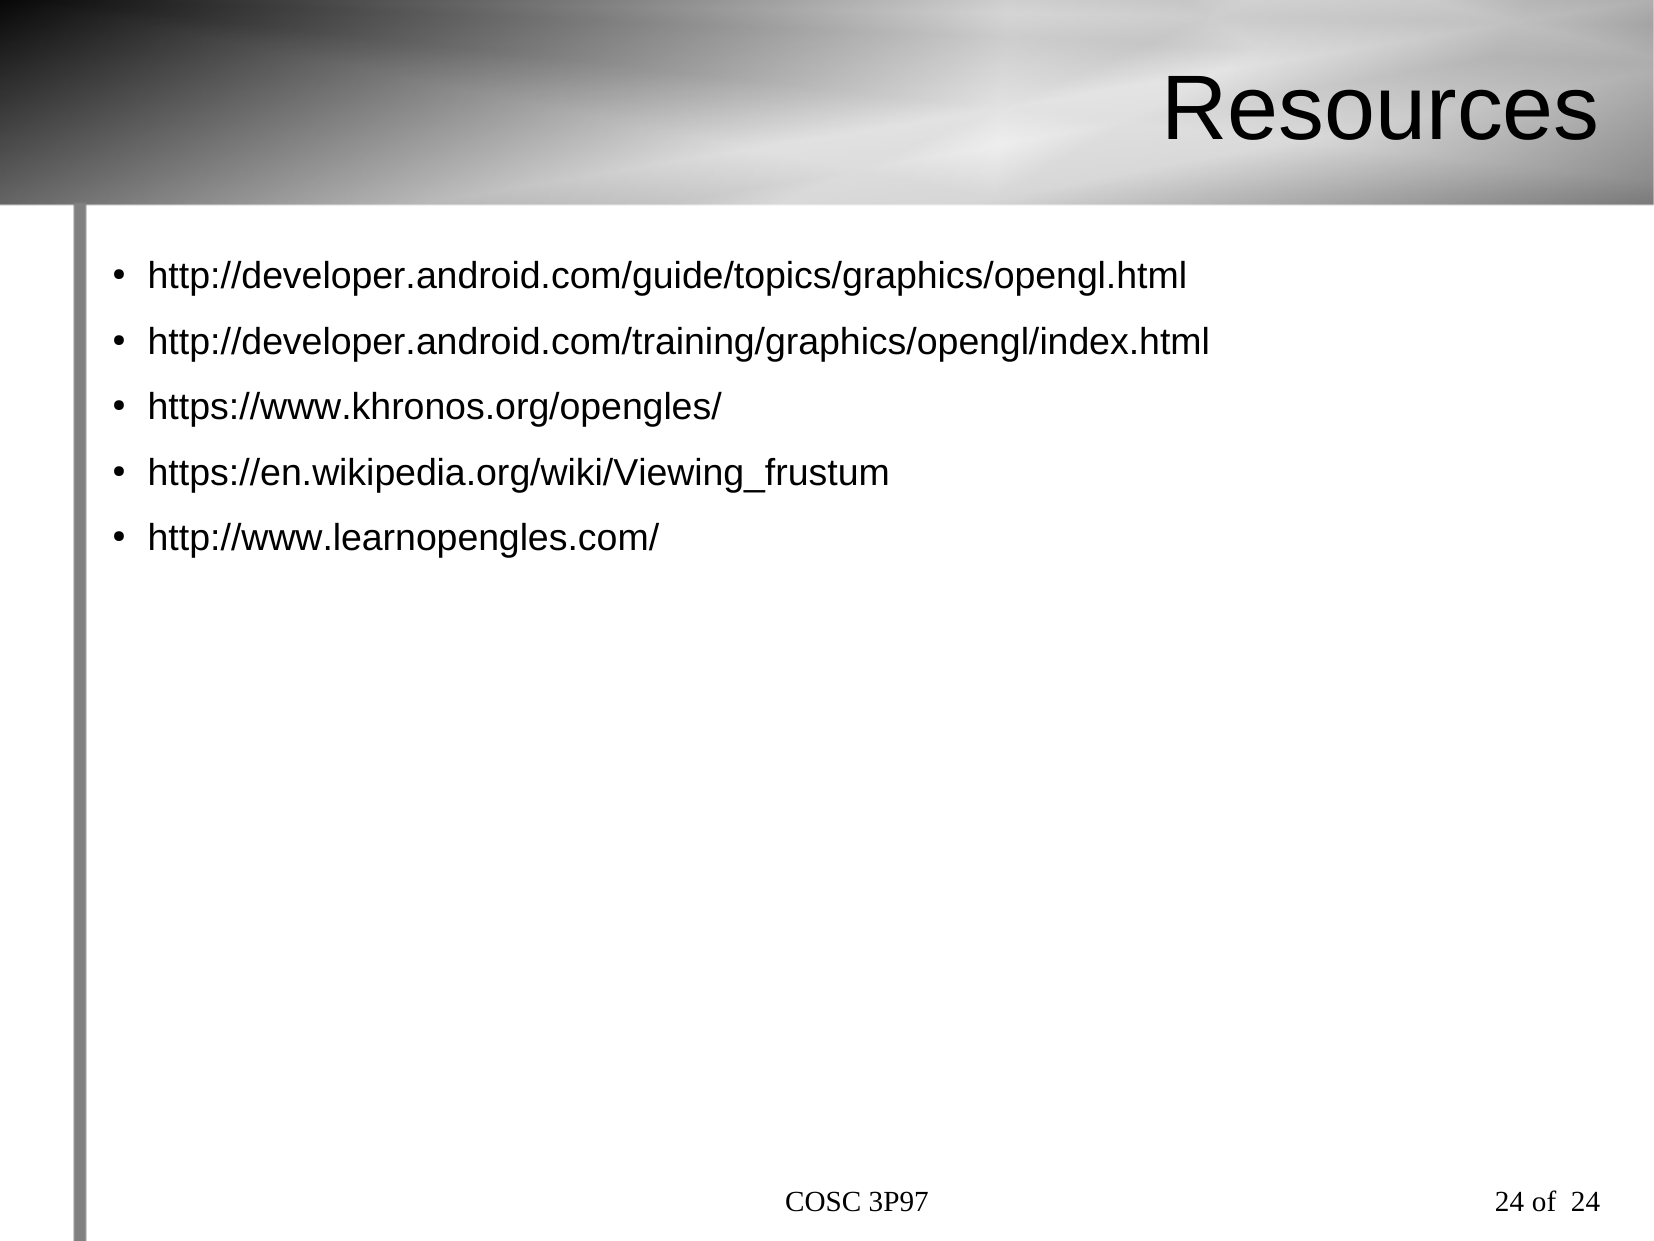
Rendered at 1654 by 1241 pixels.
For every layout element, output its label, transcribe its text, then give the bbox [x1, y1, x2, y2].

list http://developer.android.com/guide/topics/graphics/opengl.html http://developer.android.com/training/graphics/opengl/index.html https://www.khronos.org/opengles/ https://en.wikipedia.org/wiki/Viewing_frustum http://www.learnopengles.com/ [112, 255, 1601, 1141]
title Resources [112, 13, 1601, 201]
picture [0, 0, 1654, 1241]
